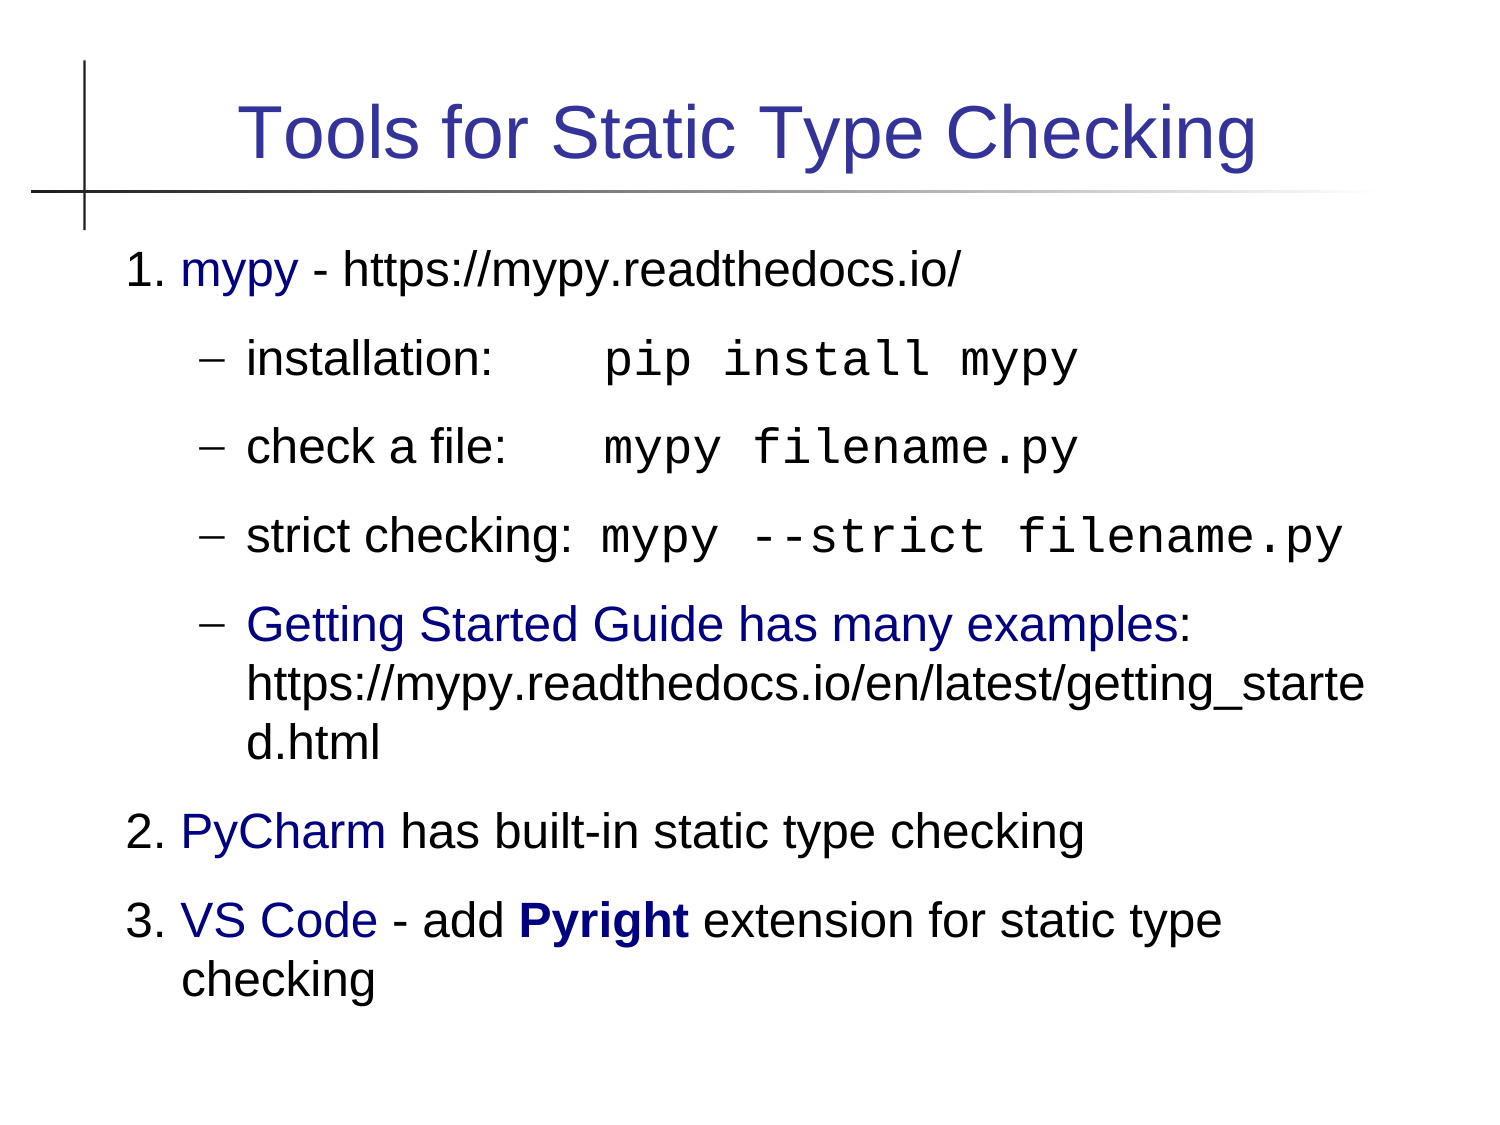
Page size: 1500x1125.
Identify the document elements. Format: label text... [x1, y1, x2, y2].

list 1. mypy - https://mypy.readthedocs.io/ installation: pip install mypy check a file: mypy filename.py strict checking: mypy --strict filename.py Getting Started Guide has many examples: https://mypy.readthedocs.io/en/latest/getting_started.html 2. PyCharm has built-in static type checking 3. VS Code - add Pyright extension for static type checking [110, 229, 1408, 1021]
title Tools for Static Type Checking [100, 42, 1397, 182]
